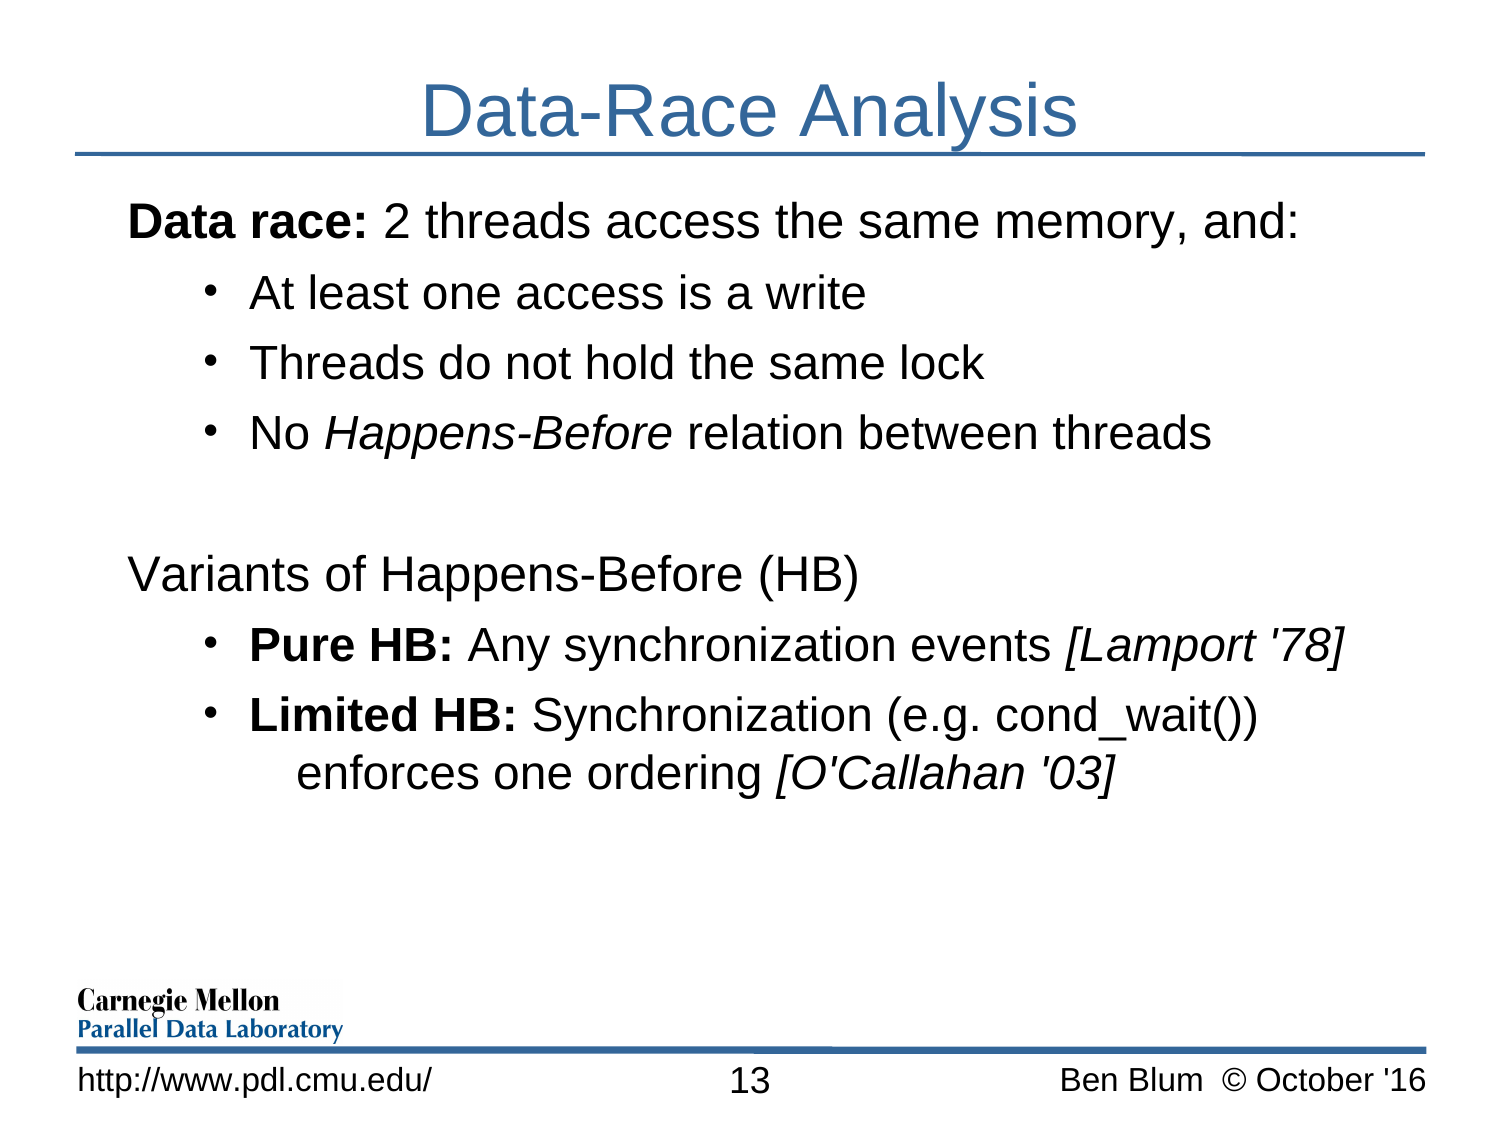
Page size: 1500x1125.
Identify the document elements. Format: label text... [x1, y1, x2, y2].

title Data-Race Analysis [112, 49, 1388, 163]
picture [77, 979, 343, 1044]
list Data race: 2 threads access the same memory, and: At least one access is a write Threads do not hold the same lock No Happens-Before relation between threads Variants of Happens-Before (HB) Pure HB: Any synchronization events [Lamport '78] Limited HB: Synchronization (e.g. cond_wait()) enforces one ordering [O'Callahan '03] [112, 181, 1426, 950]
